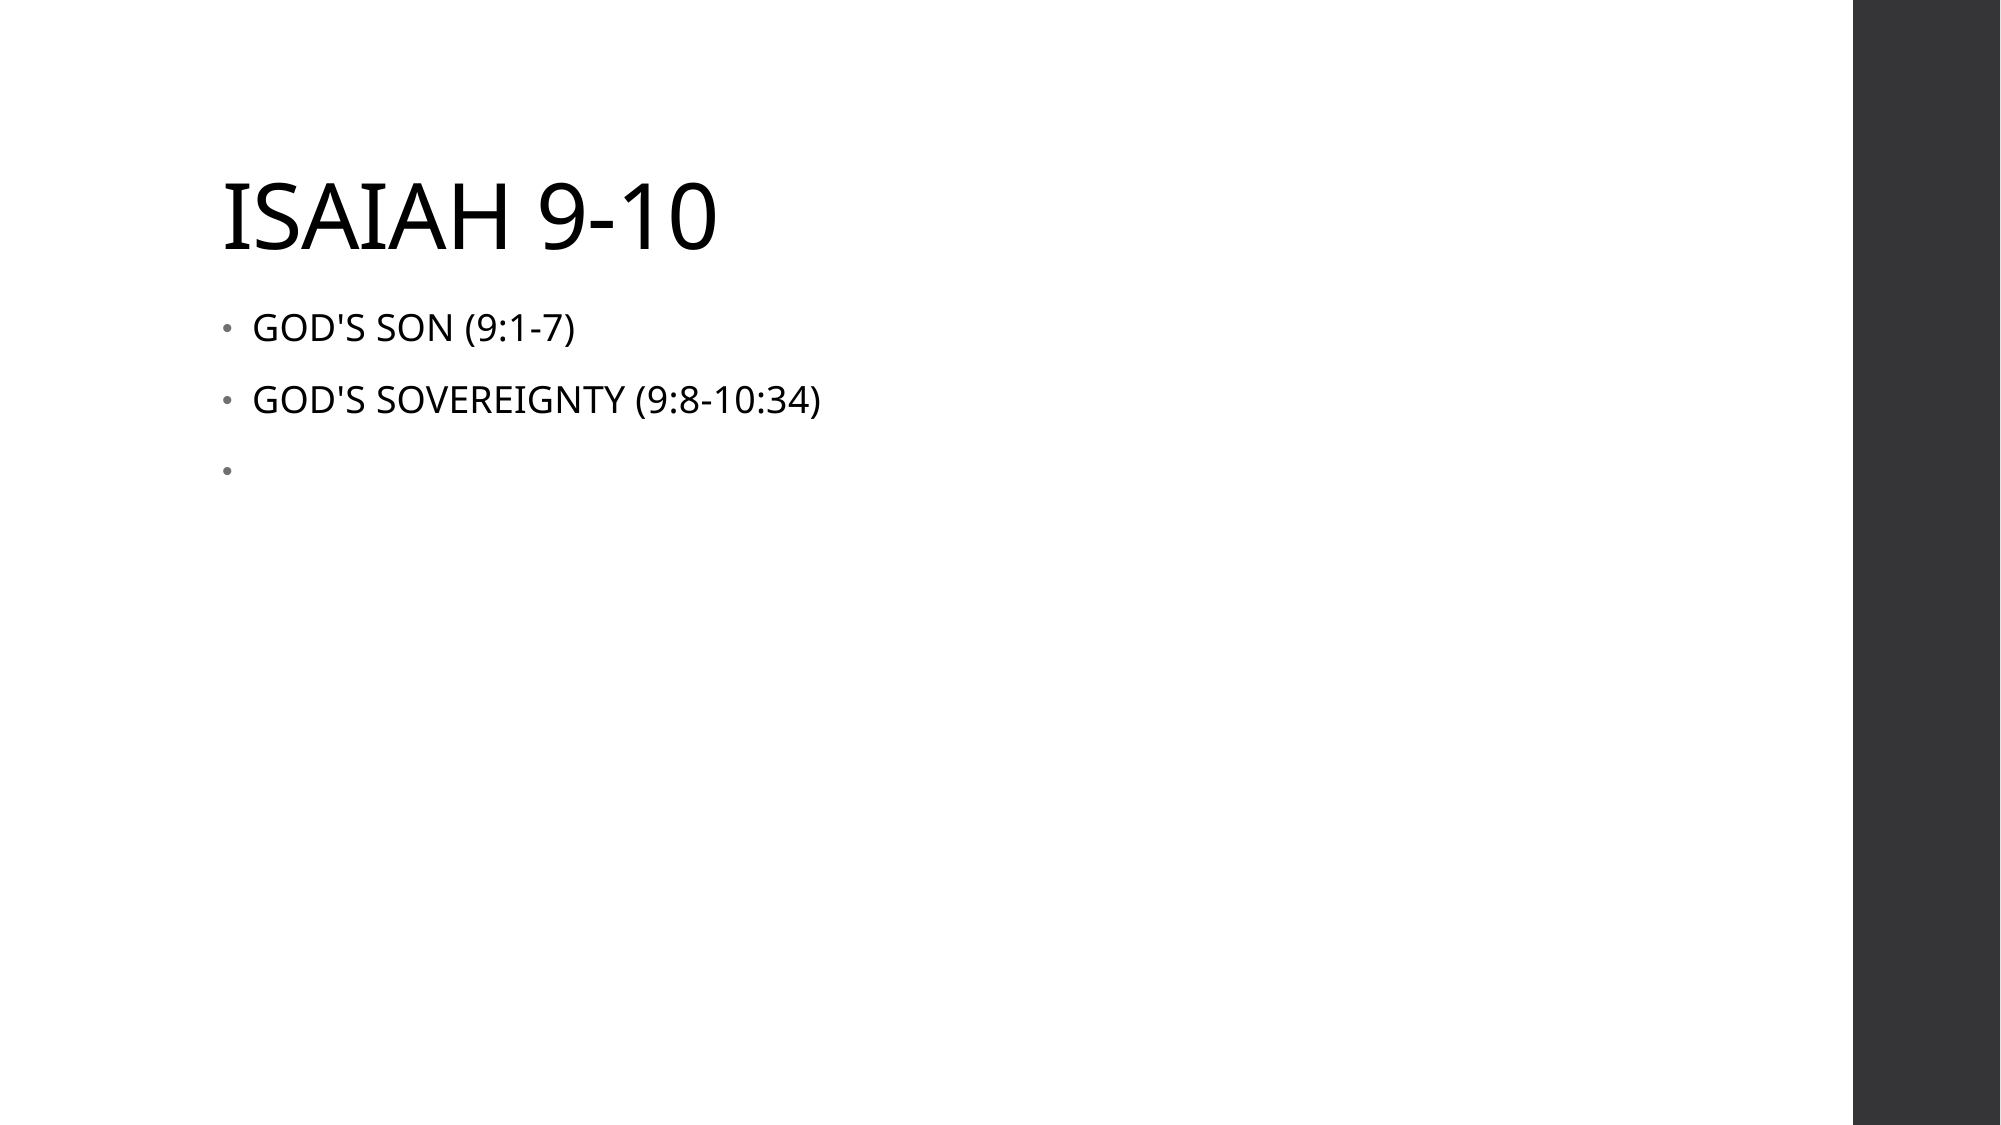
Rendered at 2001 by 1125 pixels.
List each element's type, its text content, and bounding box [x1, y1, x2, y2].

list GOD'S SON (9:1-7) GOD'S SOVEREIGNTY (9:8-10:34) [206, 299, 1617, 1014]
title ISAIAH 9-10 [206, 60, 1797, 278]
